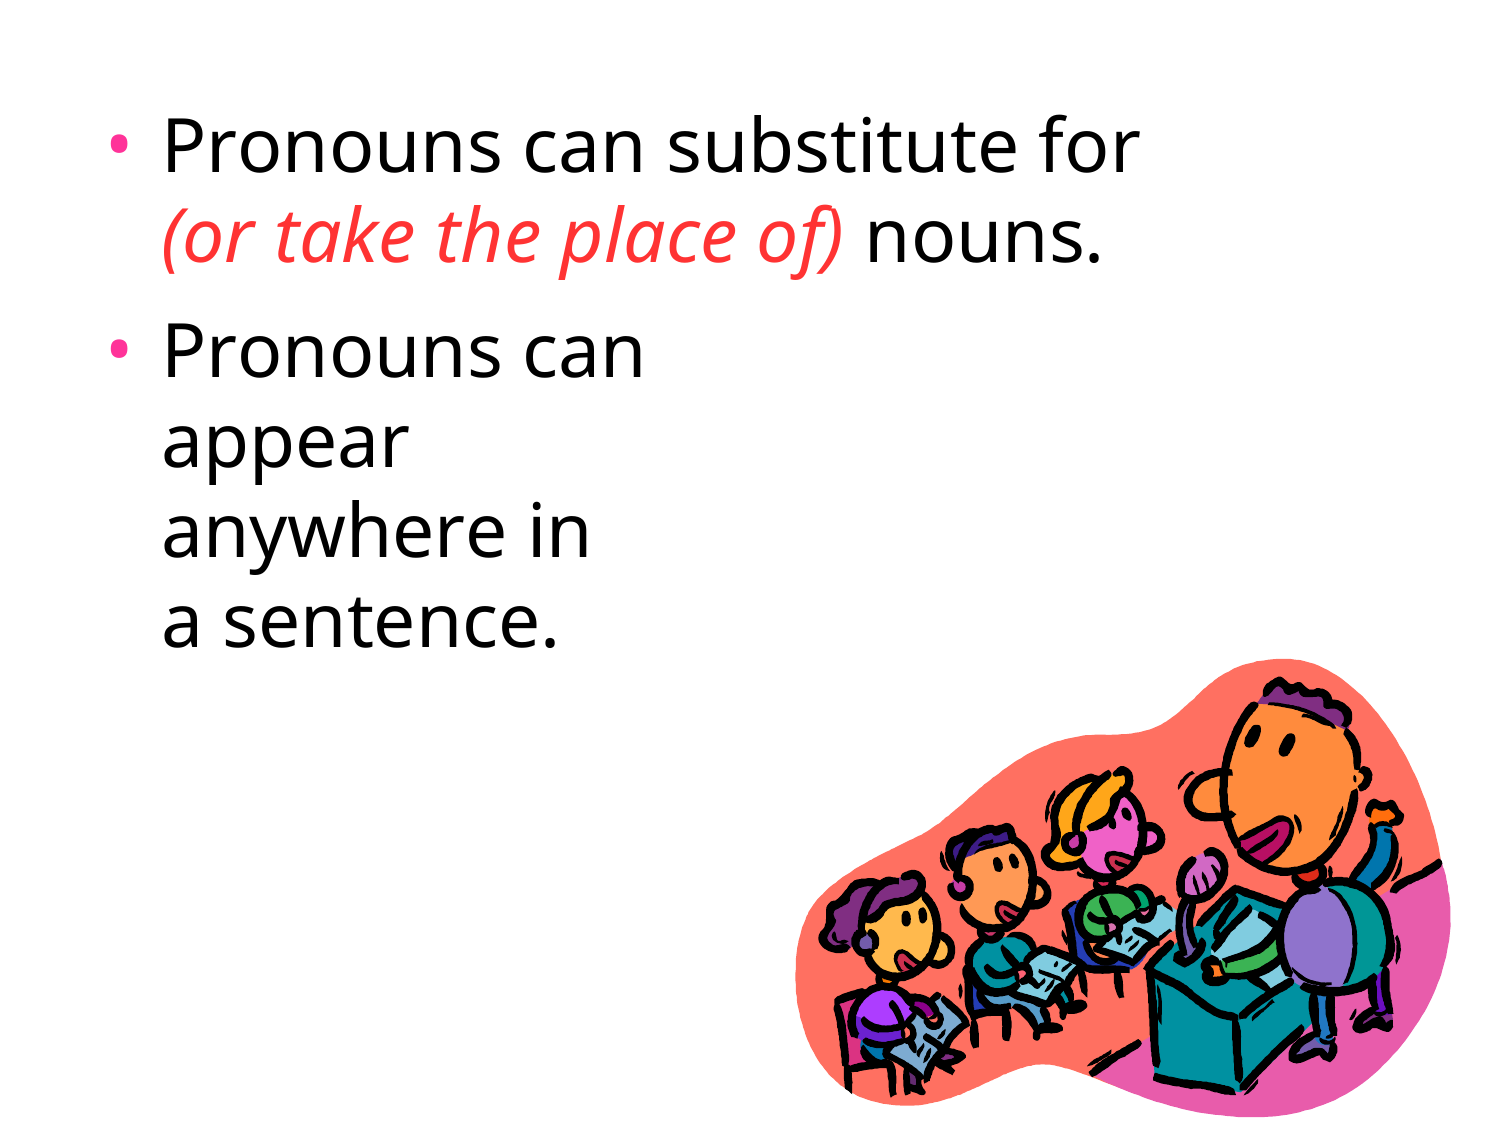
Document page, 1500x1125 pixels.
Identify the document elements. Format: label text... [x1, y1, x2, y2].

text_box Pronouns [62, 24, 1338, 265]
picture [787, 651, 1459, 1125]
text_box Pronouns can substitute for (or take the place of) nouns. Pronouns can appear anywhere in a sentence. [90, 89, 1488, 1075]
